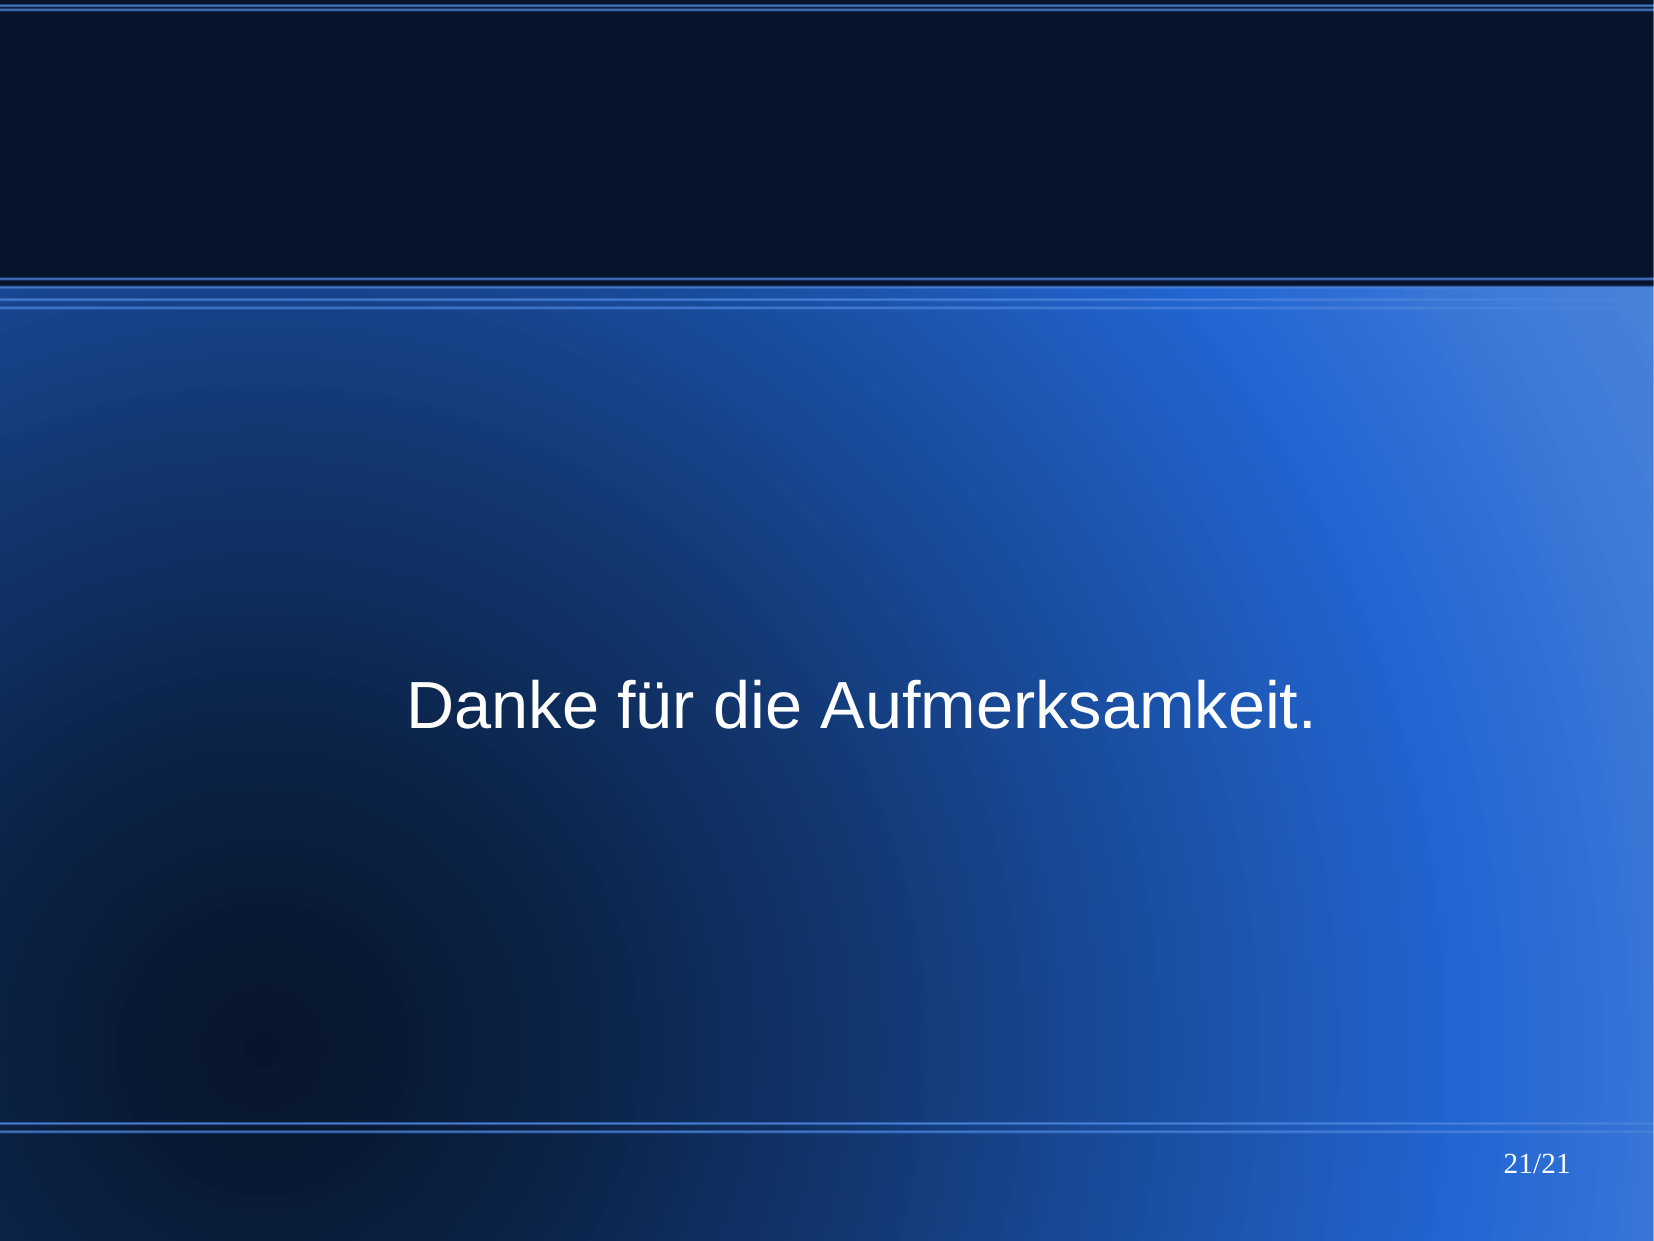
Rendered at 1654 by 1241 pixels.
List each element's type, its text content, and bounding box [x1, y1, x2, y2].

picture [0, 0, 1654, 1241]
list Danke für die Aufmerksamkeit. [82, 355, 1571, 1058]
